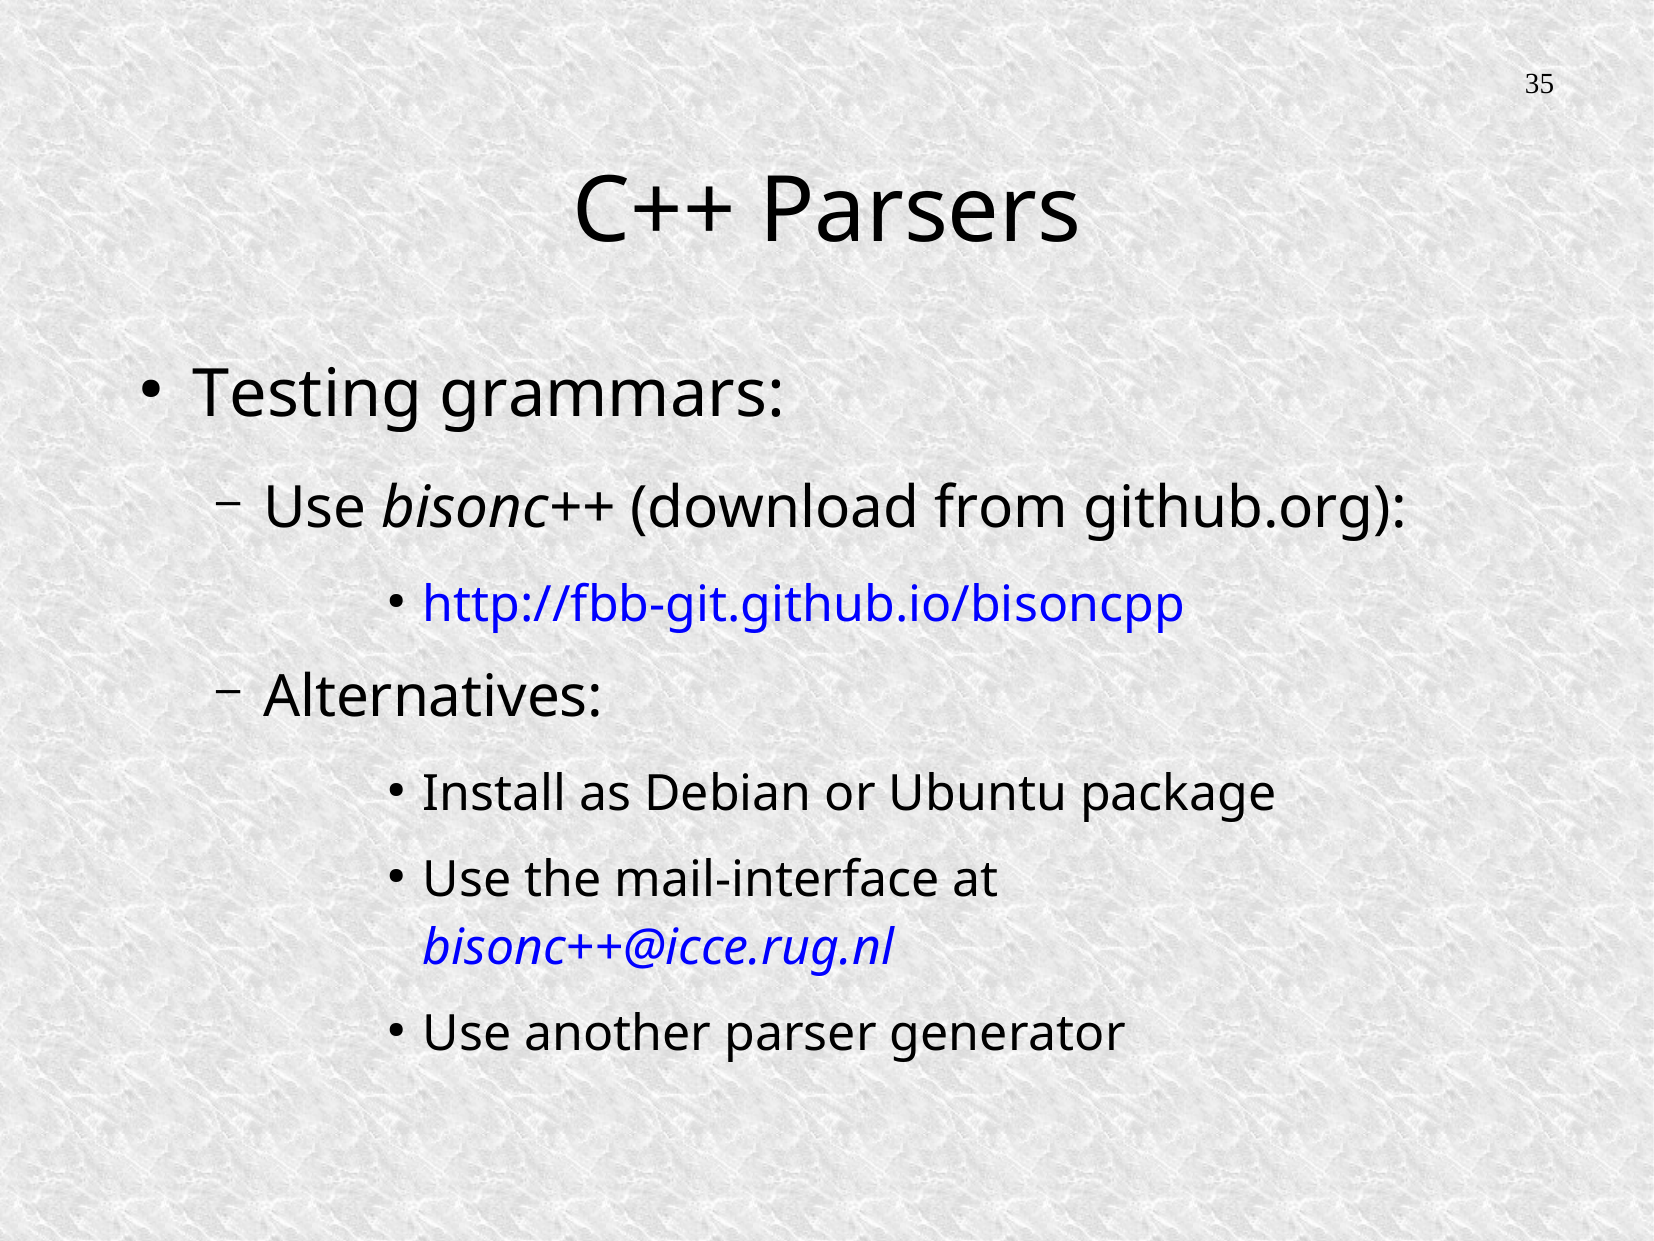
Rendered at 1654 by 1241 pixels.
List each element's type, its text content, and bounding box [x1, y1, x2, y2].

title C++ Parsers [121, 102, 1534, 311]
list Testing grammars: Use bisonc++ (download from github.org): http://fbb-git.github.io/bisoncpp Alternatives: Install as Debian or Ubuntu package Use the mail-interface at bisonc++@icce.rug.nl Use another parser generator [121, 344, 1534, 1236]
picture [0, 0, 1654, 1241]
